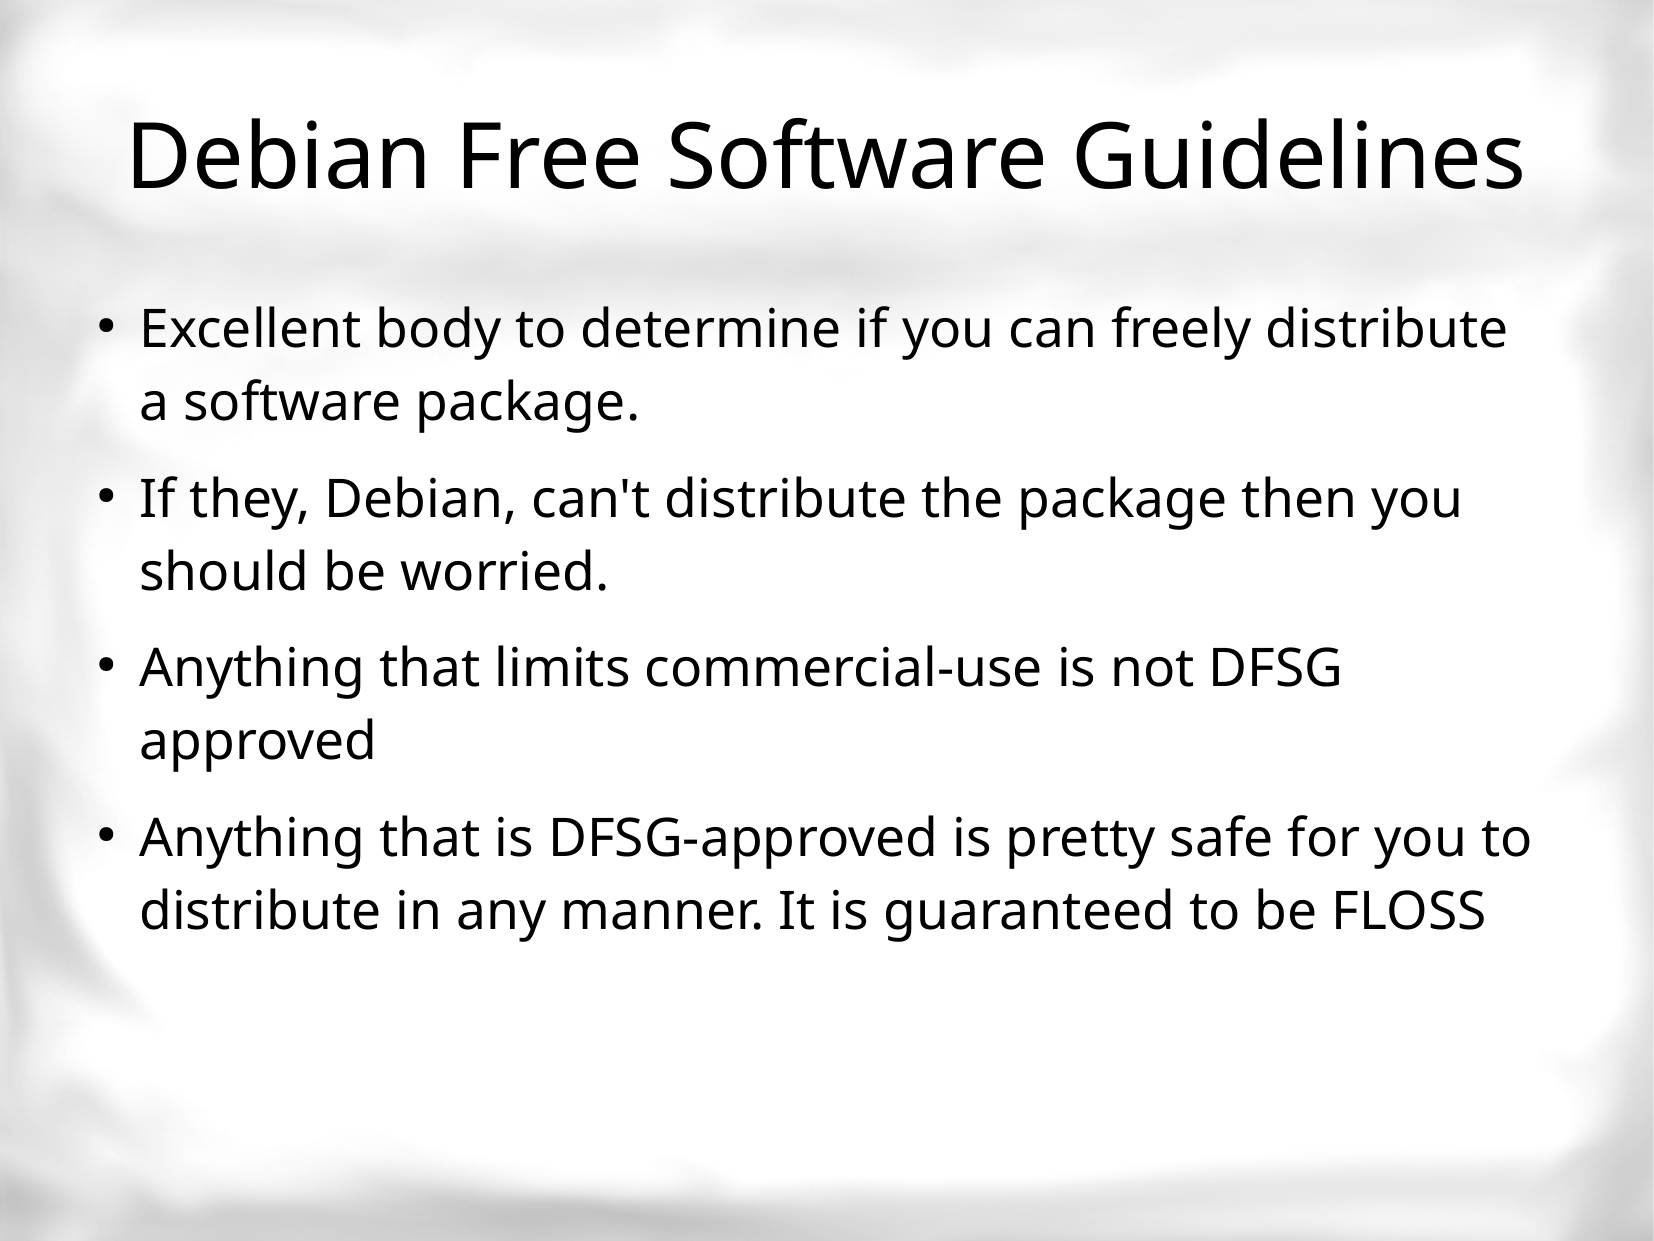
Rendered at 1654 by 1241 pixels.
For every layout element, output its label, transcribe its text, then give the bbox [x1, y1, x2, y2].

list Excellent body to determine if you can freely distribute a software package. If they, Debian, can't distribute the package then you should be worried. Anything that limits commercial-use is not DFSG approved Anything that is DFSG-approved is pretty safe for you to distribute in any manner. It is guaranteed to be FLOSS [82, 290, 1538, 1010]
title Debian Free Software Guidelines [82, 49, 1571, 257]
picture [0, 0, 1654, 1241]
